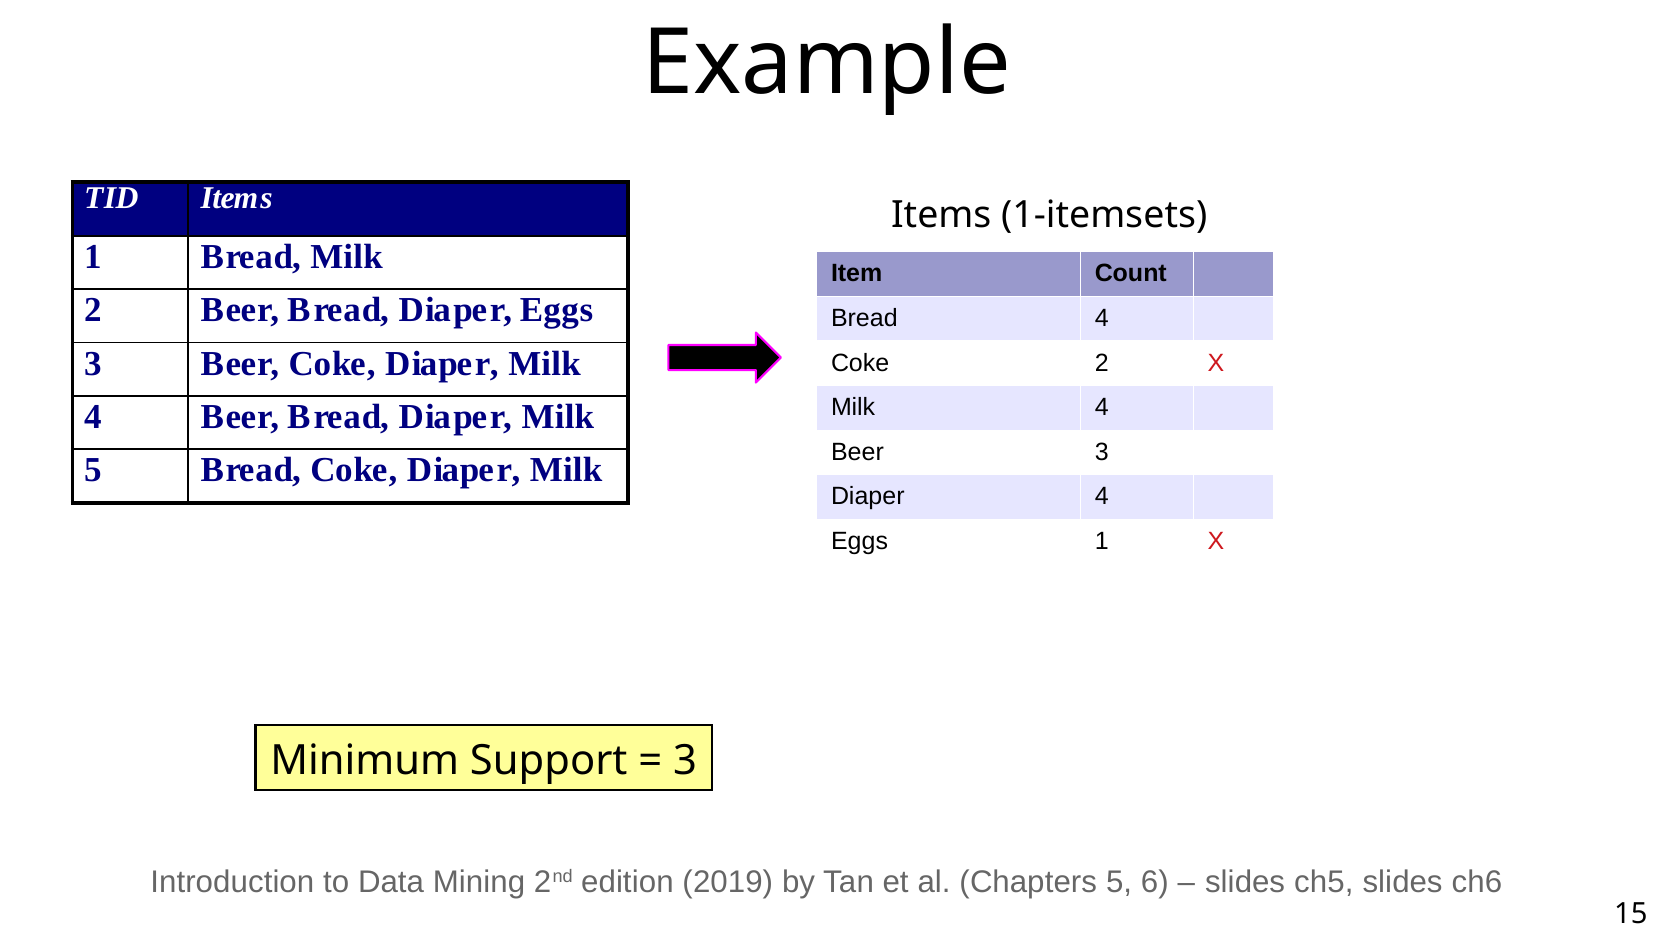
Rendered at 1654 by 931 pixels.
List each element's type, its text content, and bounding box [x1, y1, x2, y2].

table_cell Beer [817, 431, 1080, 474]
table_cell 4 [1081, 475, 1193, 519]
table_header [1194, 252, 1273, 296]
picture [55, 180, 642, 533]
table_cell [1194, 431, 1273, 474]
text_box Introduction to Data Mining 2nd edition (2019) by Tan et al. (Chapters 5, 6) – slides ch5, slides ch6 [7, 857, 1646, 916]
table_cell [1194, 297, 1273, 340]
table_cell 3 [1081, 431, 1193, 474]
table_cell 4 [1081, 386, 1193, 430]
table_cell Milk [817, 386, 1080, 430]
table_cell Coke [817, 341, 1080, 385]
table_cell [1194, 386, 1273, 430]
text_box Minimum Support = 3 [255, 725, 712, 790]
table_cell 1 [1081, 520, 1193, 573]
table_cell Eggs [817, 520, 1080, 573]
table_cell 4 [1081, 297, 1193, 340]
text_box Items (1-itemsets) [876, 182, 1223, 243]
table_cell 2 [1081, 341, 1193, 385]
table_cell [1194, 475, 1273, 519]
table_cell Diaper [817, 475, 1080, 519]
title Example [82, 1, 1571, 115]
table_header Item [817, 252, 1080, 296]
table_cell Bread [817, 297, 1080, 340]
table_header Count [1081, 252, 1193, 296]
table_cell X [1194, 520, 1273, 573]
text_box [668, 332, 781, 383]
table_cell X [1194, 341, 1273, 385]
